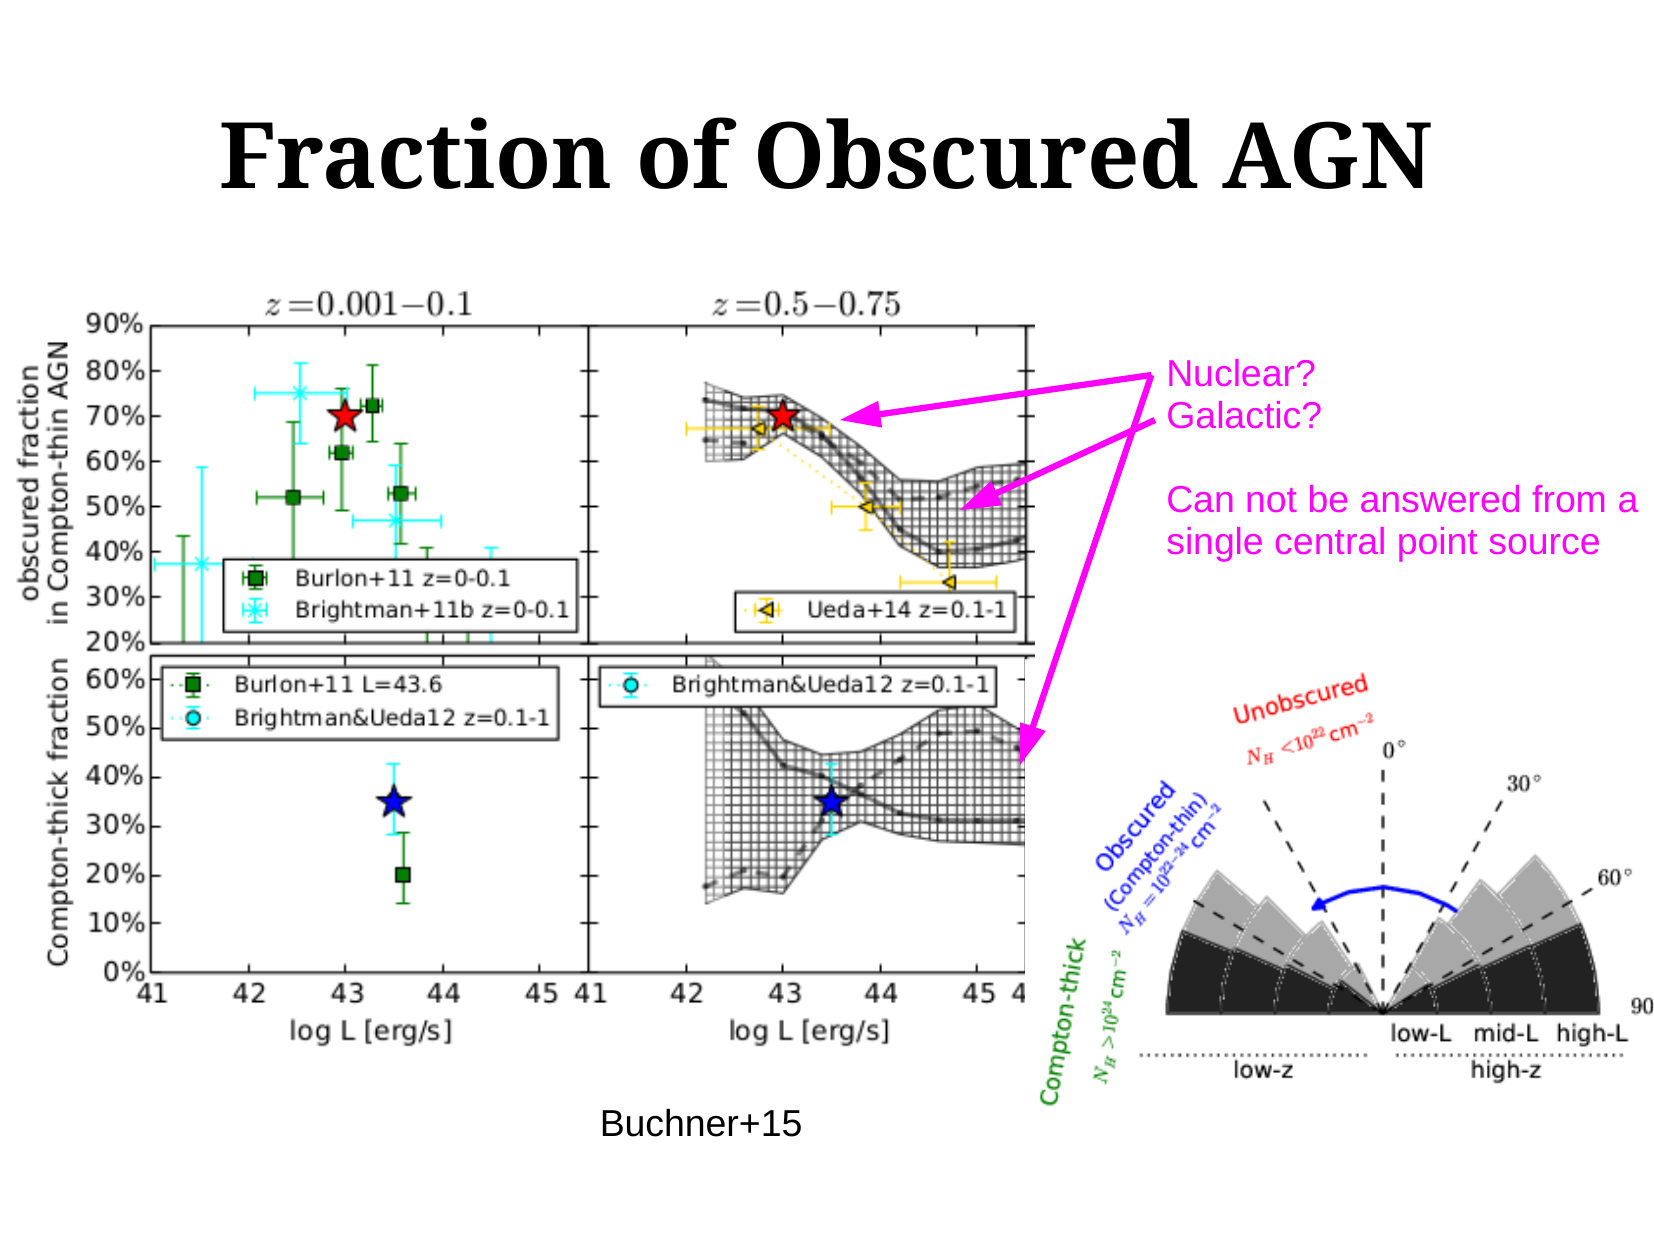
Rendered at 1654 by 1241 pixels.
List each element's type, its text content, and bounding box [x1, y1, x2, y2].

title Fraction of Obscured AGN [82, 49, 1571, 257]
text_box Nuclear? Galactic? Can not be answered from a single central point source [1151, 345, 1654, 631]
text_box Buchner+15 [585, 1095, 991, 1152]
picture [13, 285, 1654, 1241]
